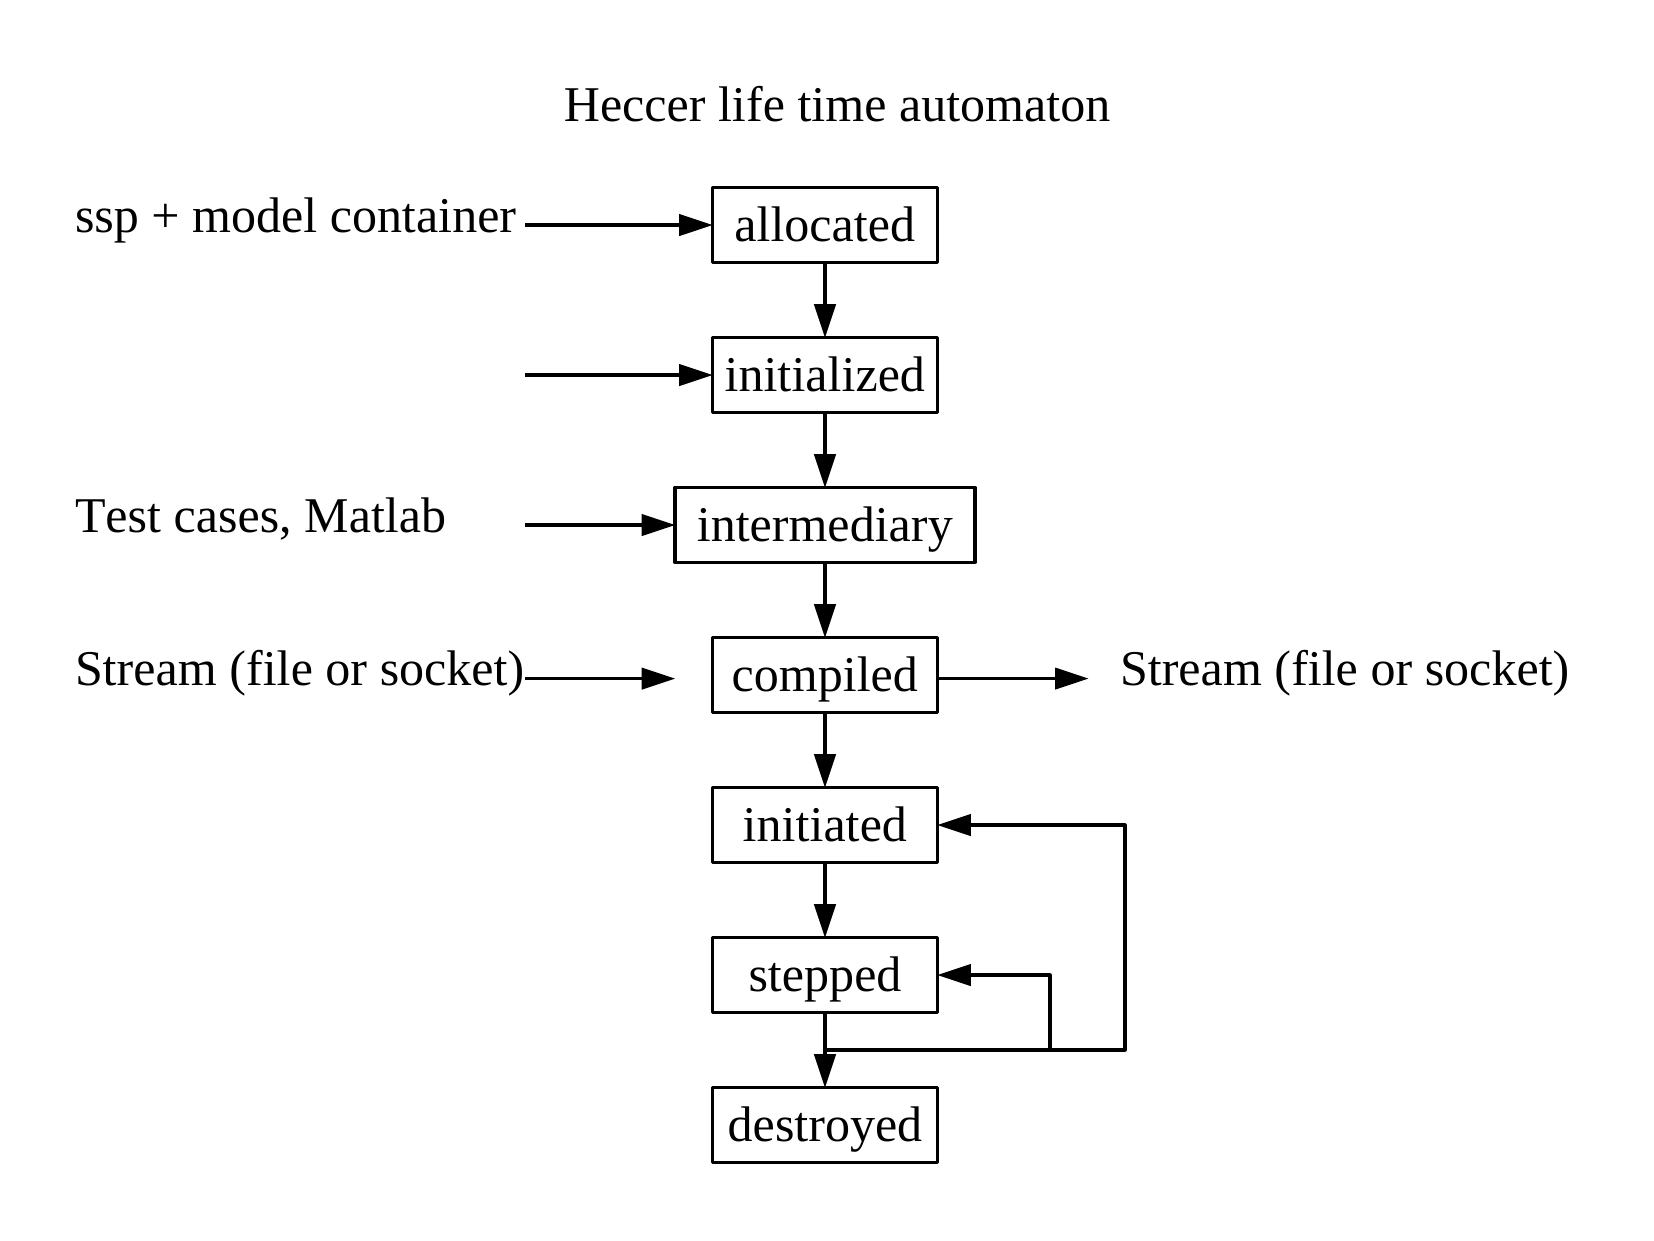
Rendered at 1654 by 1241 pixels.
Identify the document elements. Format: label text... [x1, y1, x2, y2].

text_box ssp + model container [75, 187, 517, 249]
text_box compiled [712, 637, 938, 713]
text_box Test cases, Matlab [75, 487, 447, 549]
text_box initialized [712, 337, 938, 413]
text_box Stream (file or socket) [1120, 641, 1571, 702]
text_box allocated [712, 187, 938, 263]
text_box intermediary [675, 487, 976, 563]
text_box Stream (file or socket) [75, 641, 525, 702]
text_box initiated [712, 787, 938, 863]
text_box destroyed [712, 1087, 938, 1163]
text_box Heccer life time automaton [506, 74, 1169, 135]
text_box stepped [712, 937, 938, 1013]
